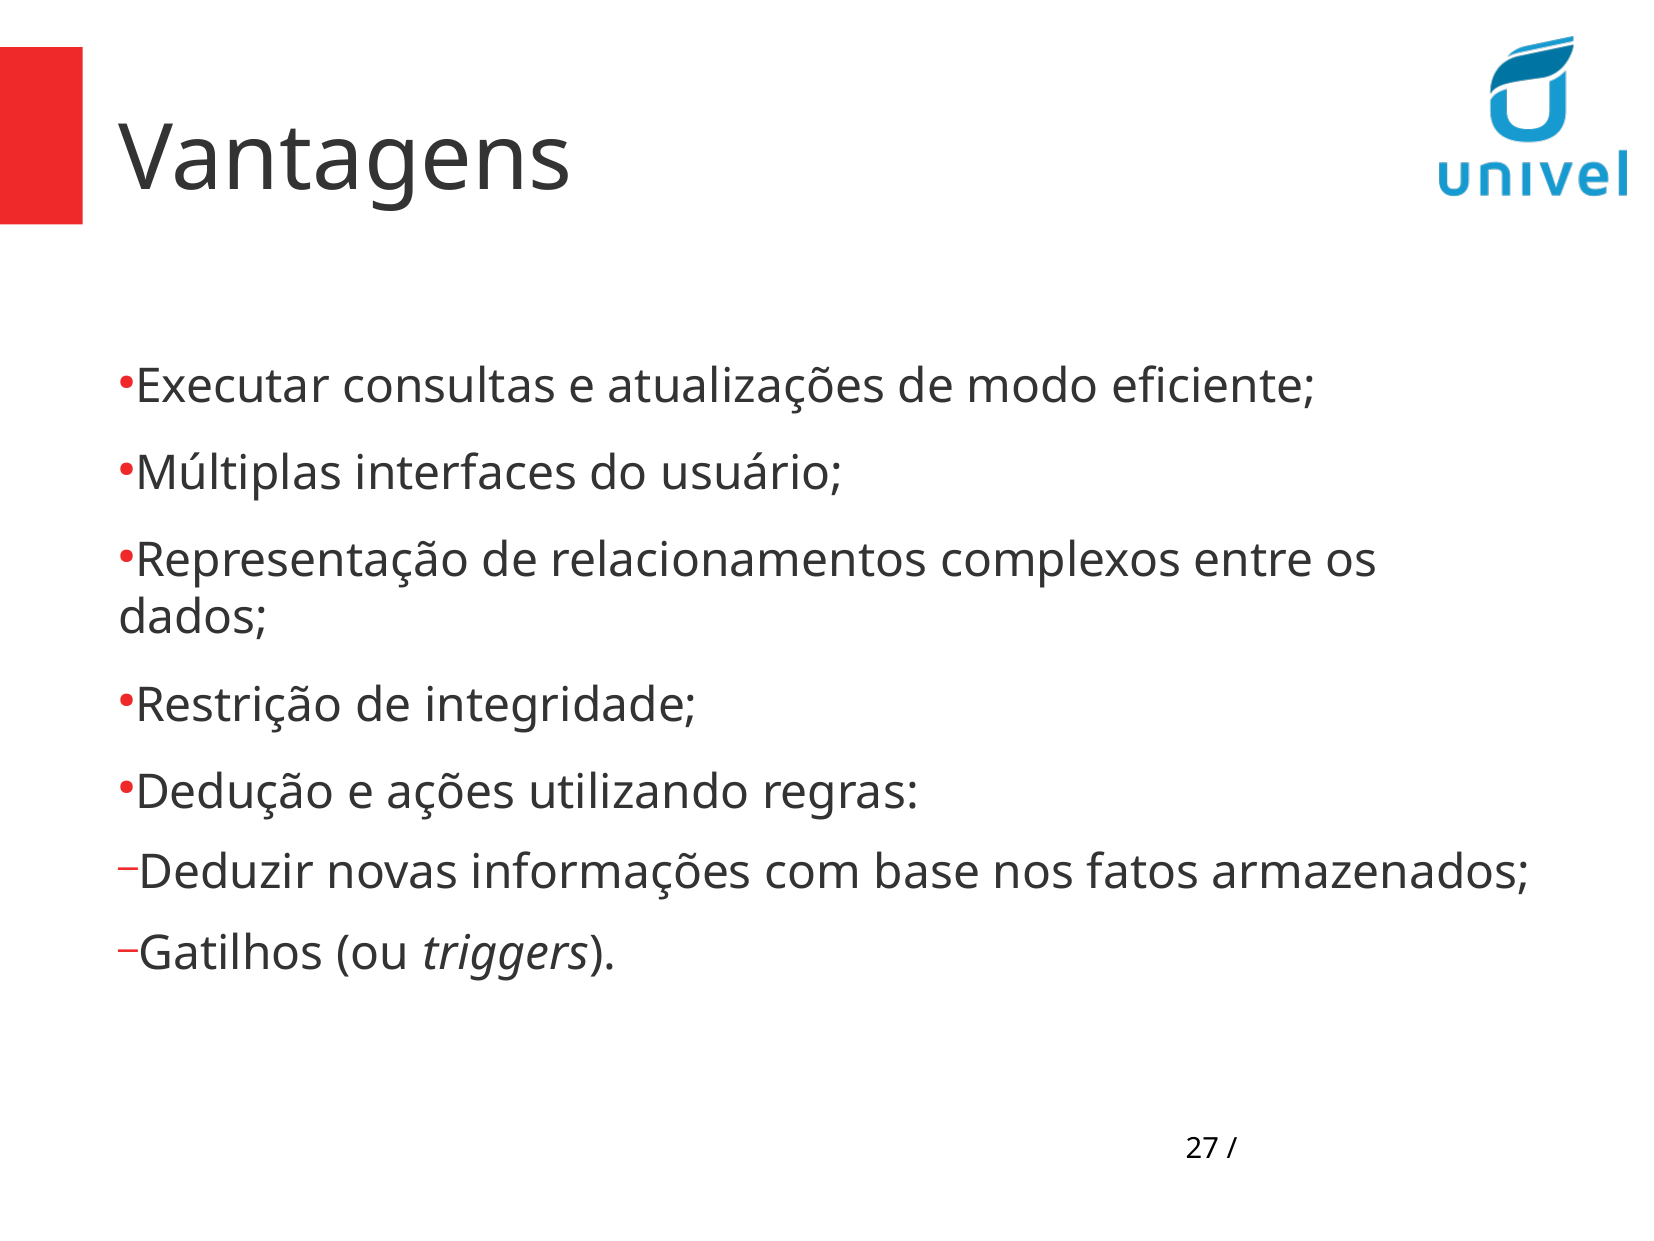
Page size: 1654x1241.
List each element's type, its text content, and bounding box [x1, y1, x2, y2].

text_box / [1185, 1129, 1571, 1216]
list Executar consultas e atualizações de modo eficiente; Múltiplas interfaces do usuário; Representação de relacionamentos complexos entre os dados; Restrição de integridade; Dedução e ações utilizando regras: Deduzir novas informações com base nos fatos armazenados; Gatilhos (ou triggers). [118, 354, 1536, 1074]
title Vantagens [118, 27, 1571, 278]
